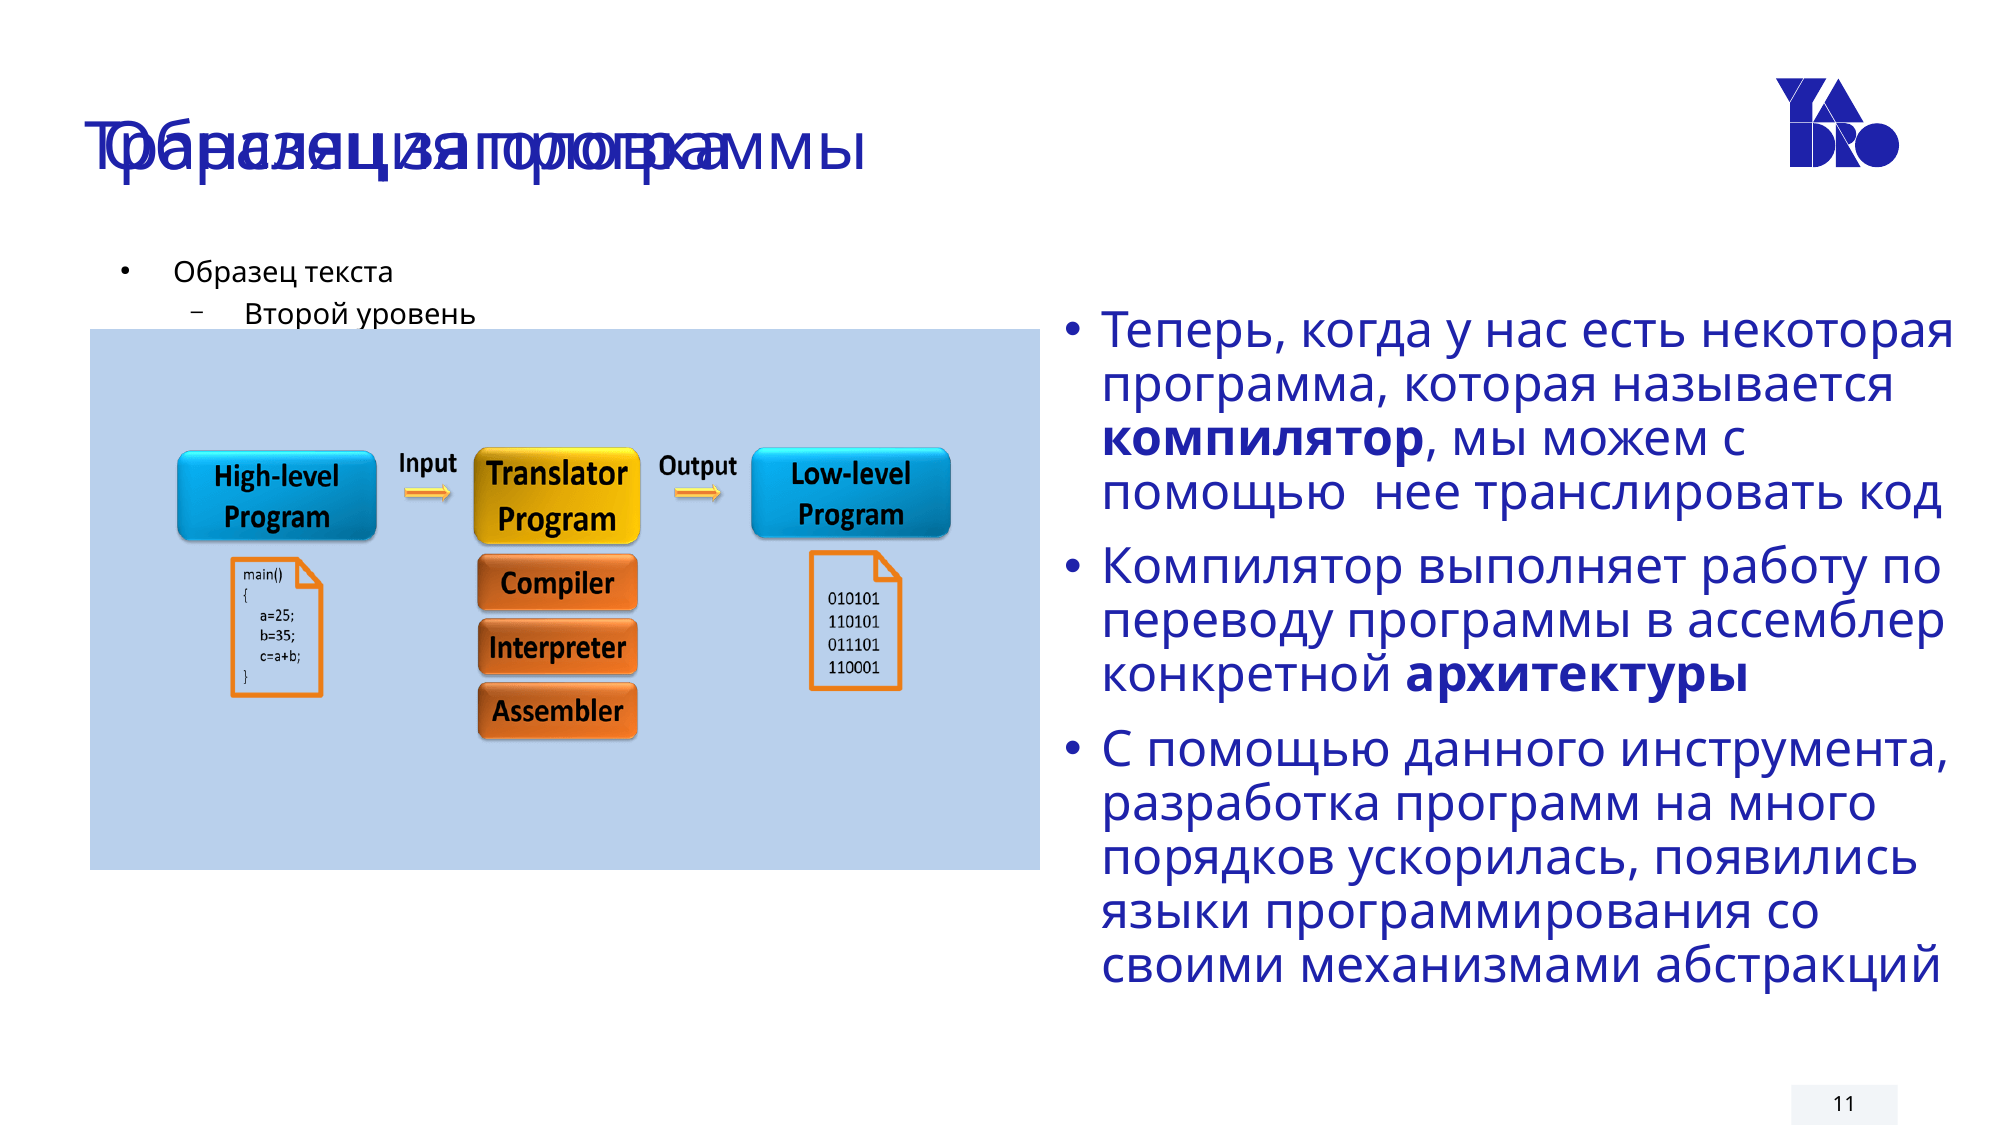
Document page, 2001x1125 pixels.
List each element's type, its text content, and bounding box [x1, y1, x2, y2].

title Трансляция программы [84, 109, 1674, 205]
list Теперь, когда у нас есть некоторая программа, которая называется компилятор, мы можем с помощью нее транслировать код Компилятор выполняет работу по переводу программы в ассемблер конкретной архитектуры С помощью данного инструмента, разработка программ на много порядков ускорилась, появились языки программирования со своими механизмами абстракций [1064, 304, 1968, 998]
picture [90, 329, 1040, 870]
